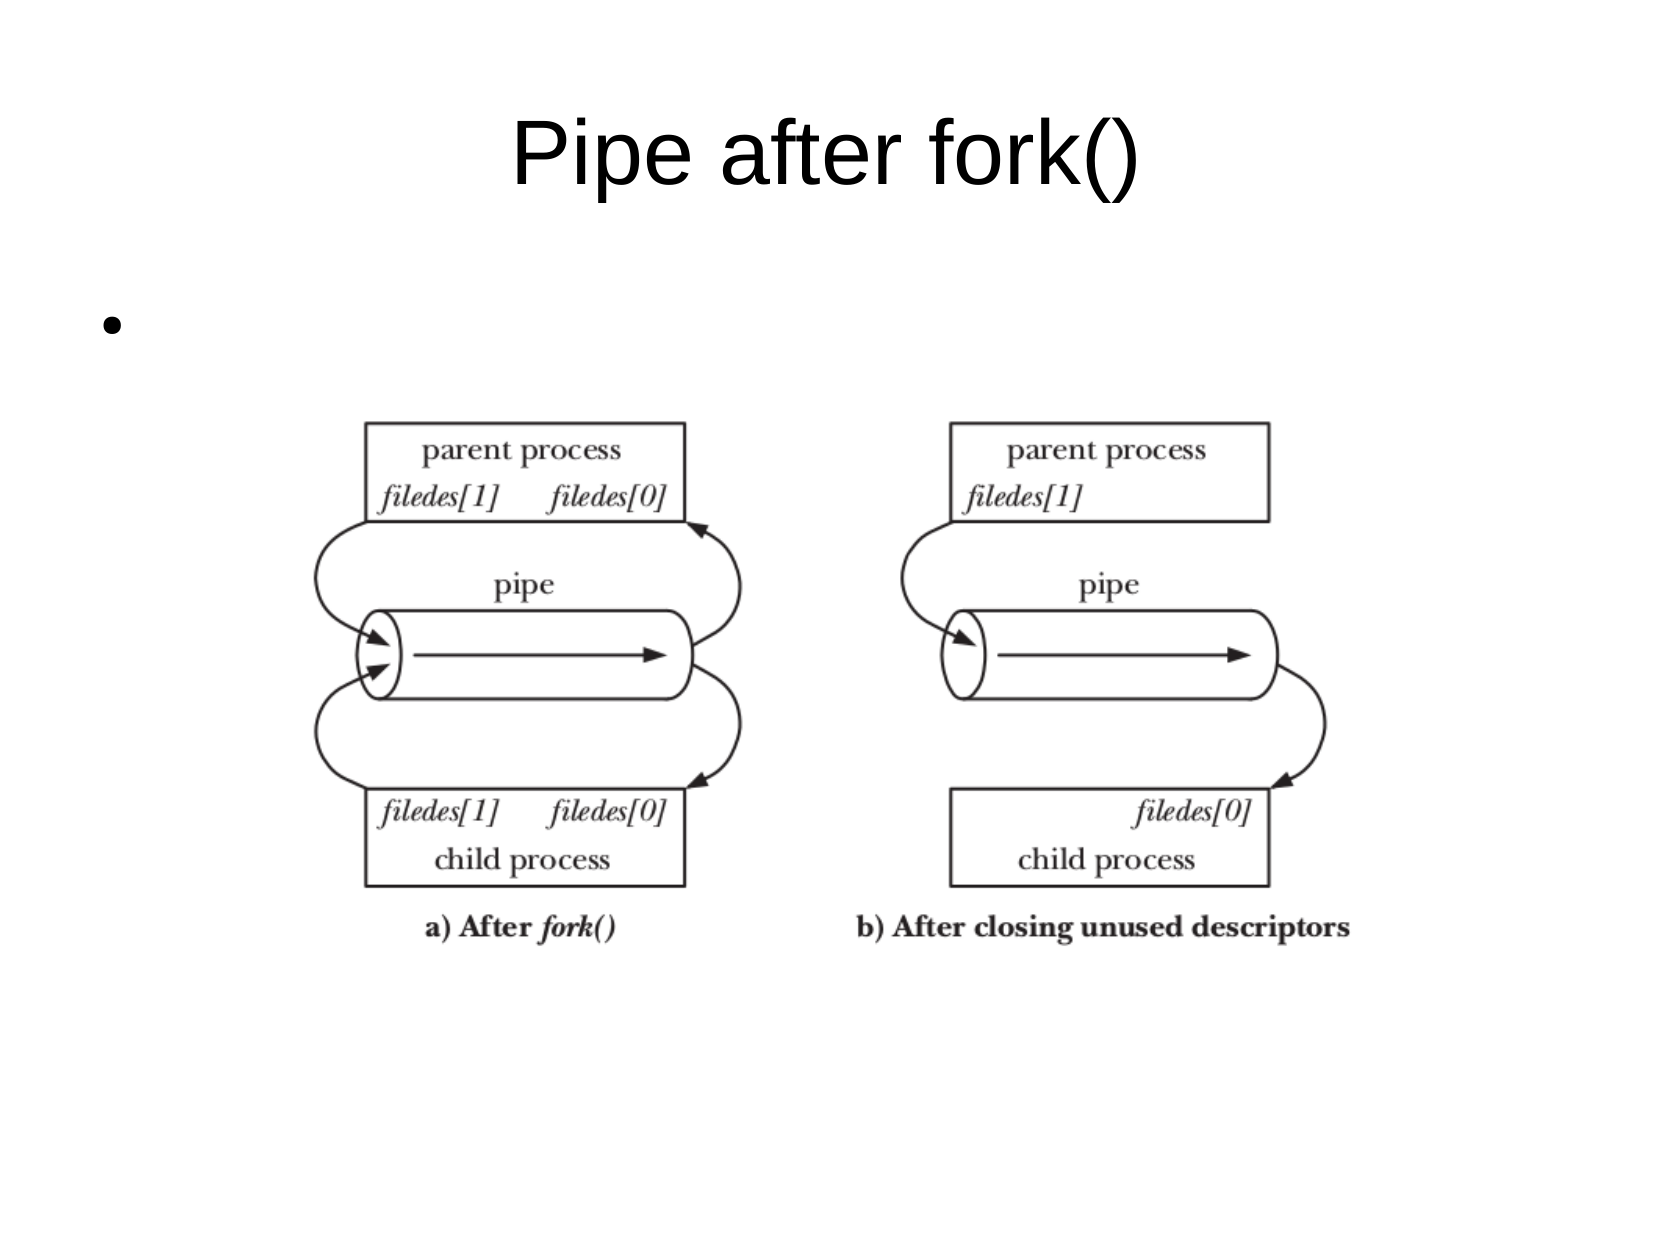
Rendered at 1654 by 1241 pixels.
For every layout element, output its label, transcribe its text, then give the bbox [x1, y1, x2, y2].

title Pipe after fork() [82, 49, 1571, 257]
list [82, 290, 1571, 1010]
picture [225, 356, 1445, 957]
